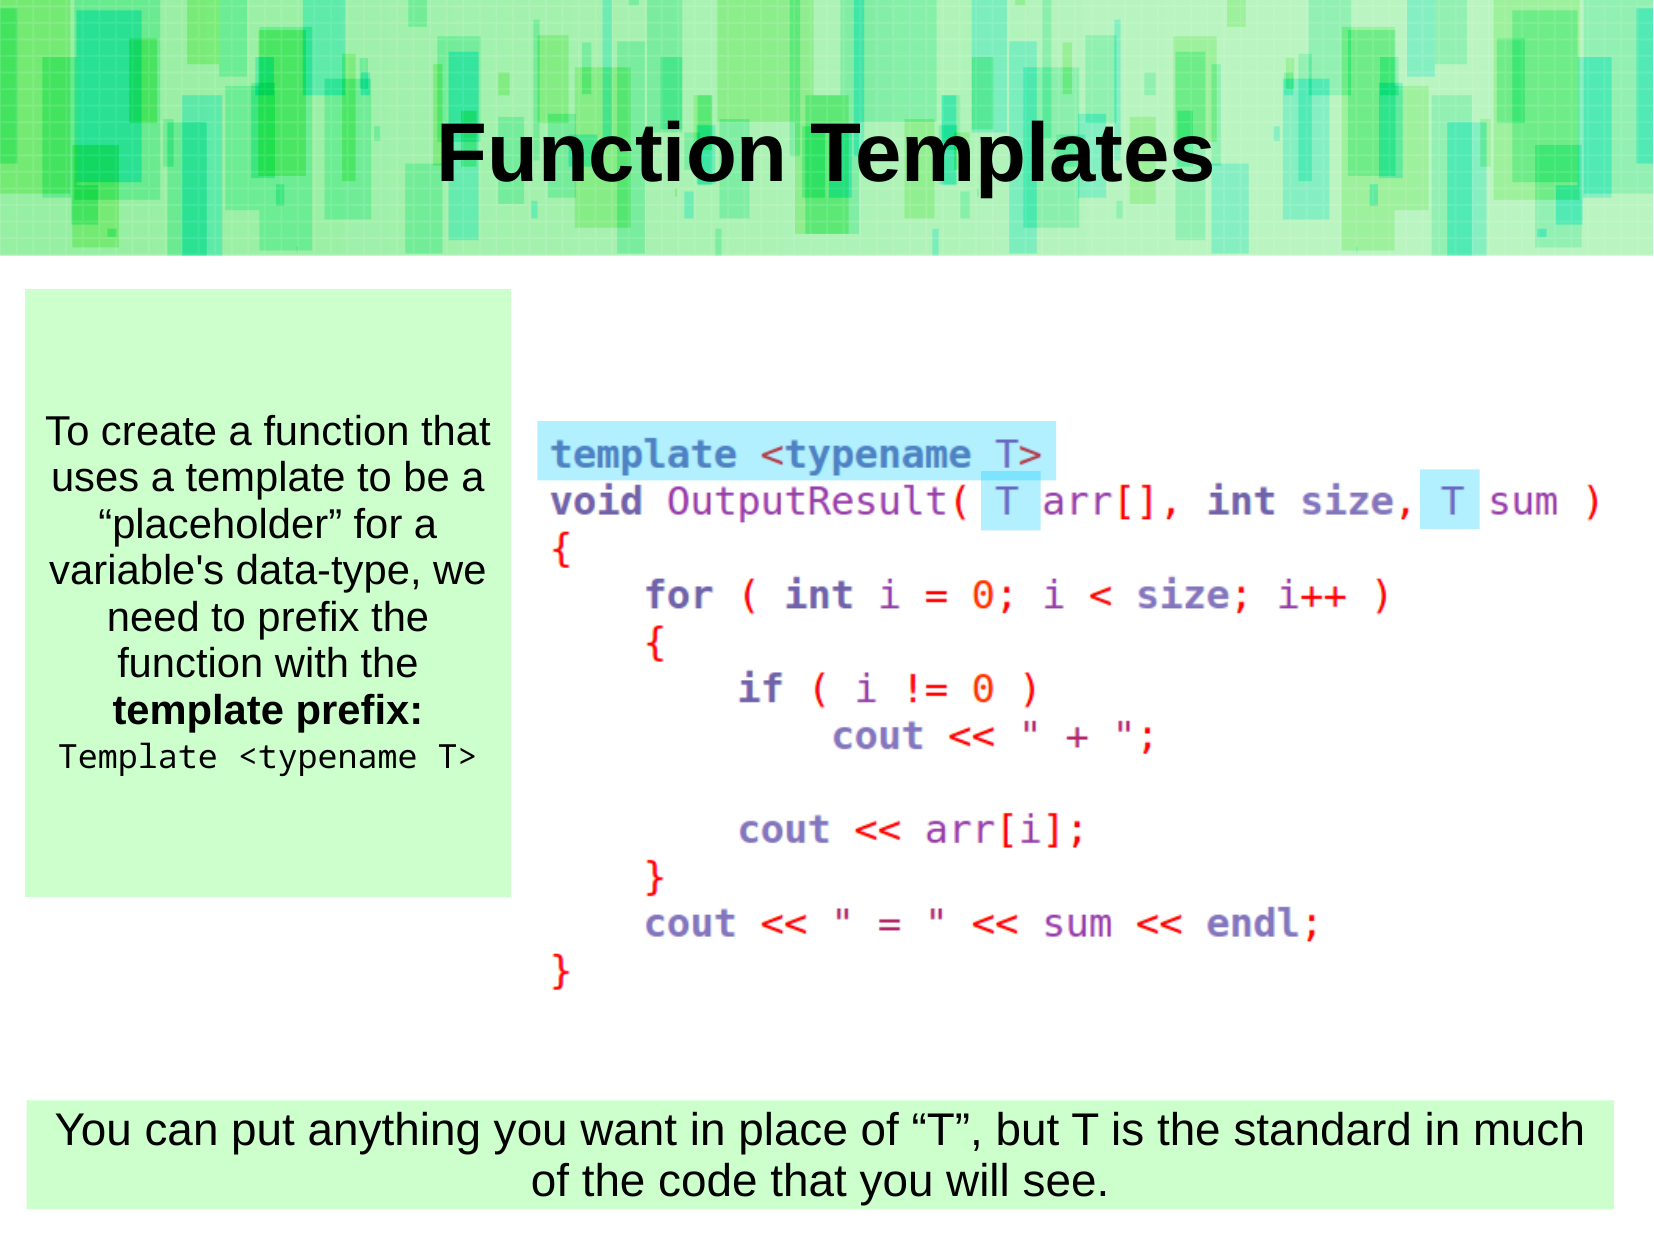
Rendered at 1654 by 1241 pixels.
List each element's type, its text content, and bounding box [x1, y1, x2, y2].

text_box To create a function that uses a template to be a “placeholder” for a variable's data-type, we need to prefix the function with the template prefix: Template <typename T> [25, 289, 511, 897]
title Function Templates [82, 49, 1571, 257]
text_box [537, 421, 1057, 531]
text_box You can put anything you want in place of “T”, but T is the standard in much of the code that you will see. [26, 1100, 1615, 1210]
picture [0, 0, 1654, 1241]
text_box [1420, 469, 1480, 529]
